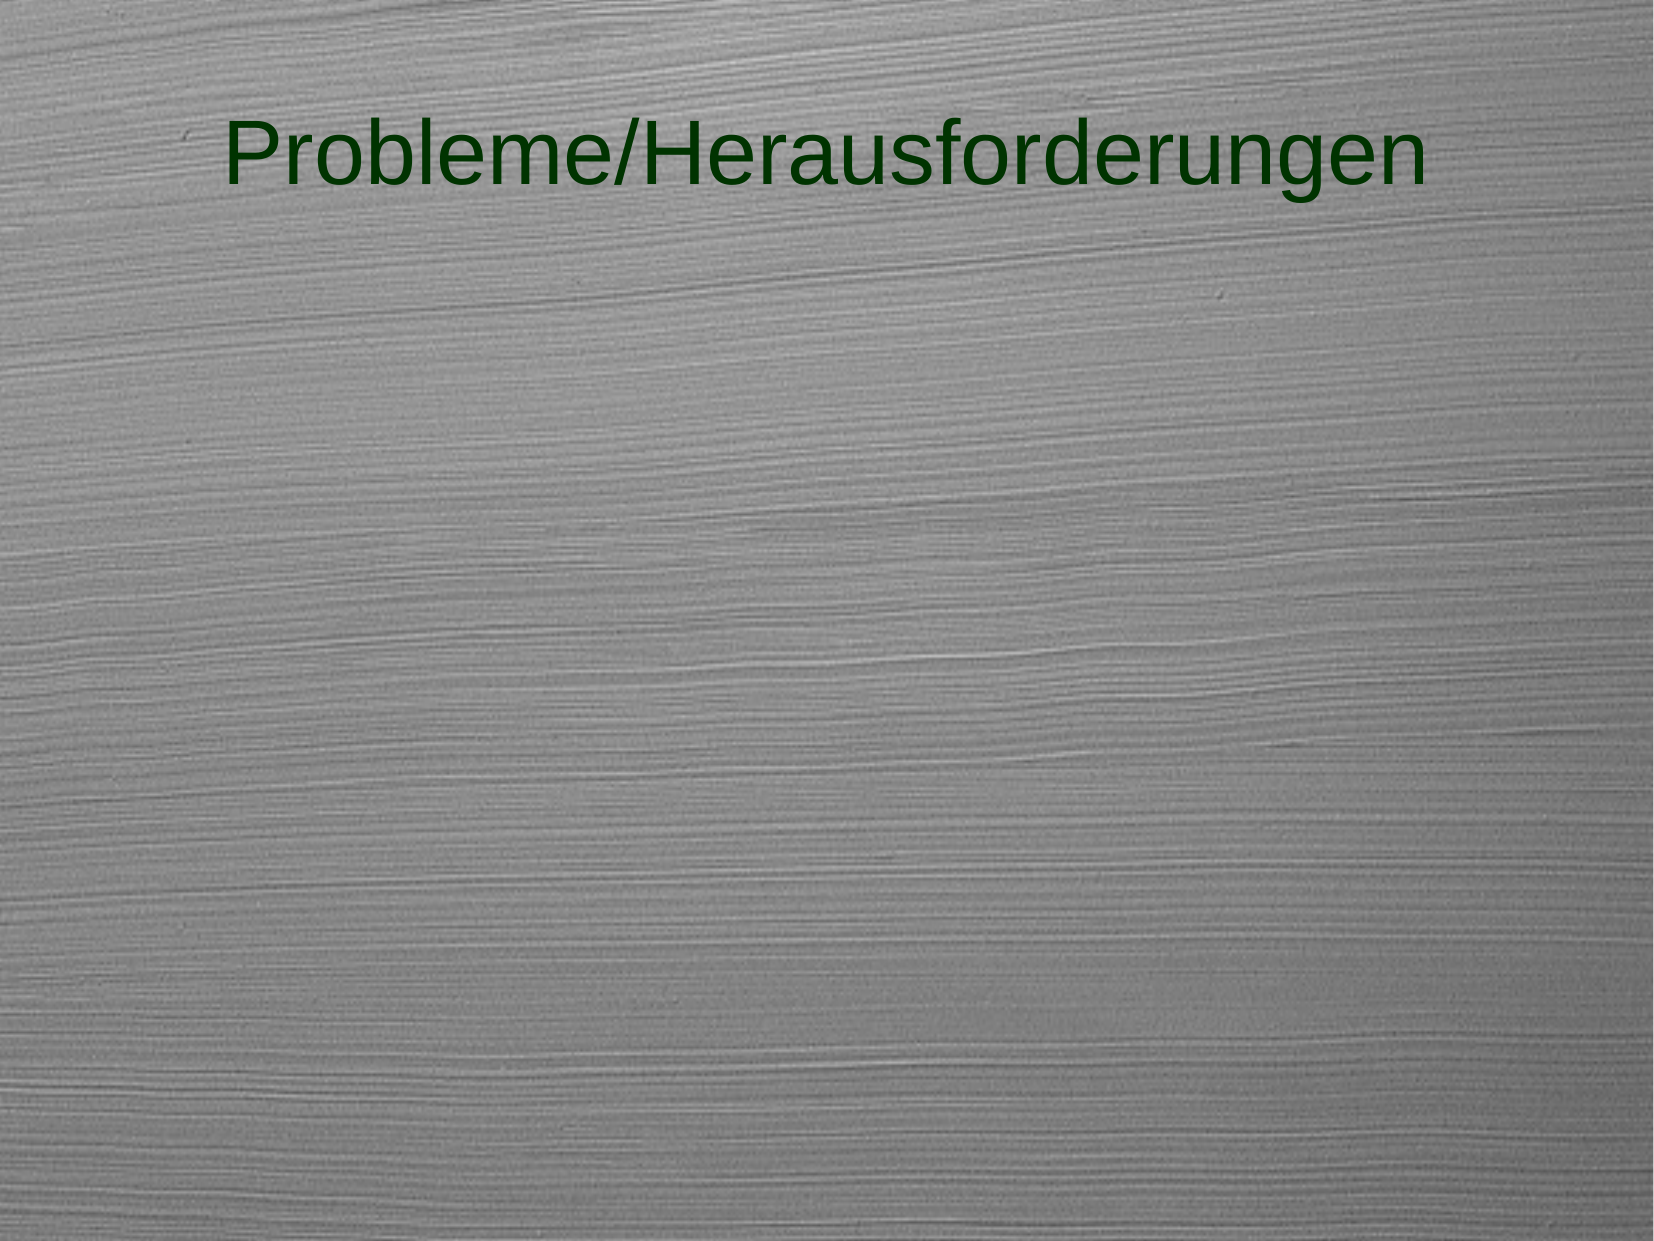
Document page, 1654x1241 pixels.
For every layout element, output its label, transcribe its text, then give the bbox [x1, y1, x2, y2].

title Probleme/Herausforderungen [82, 49, 1571, 257]
picture [0, 0, 1654, 1241]
